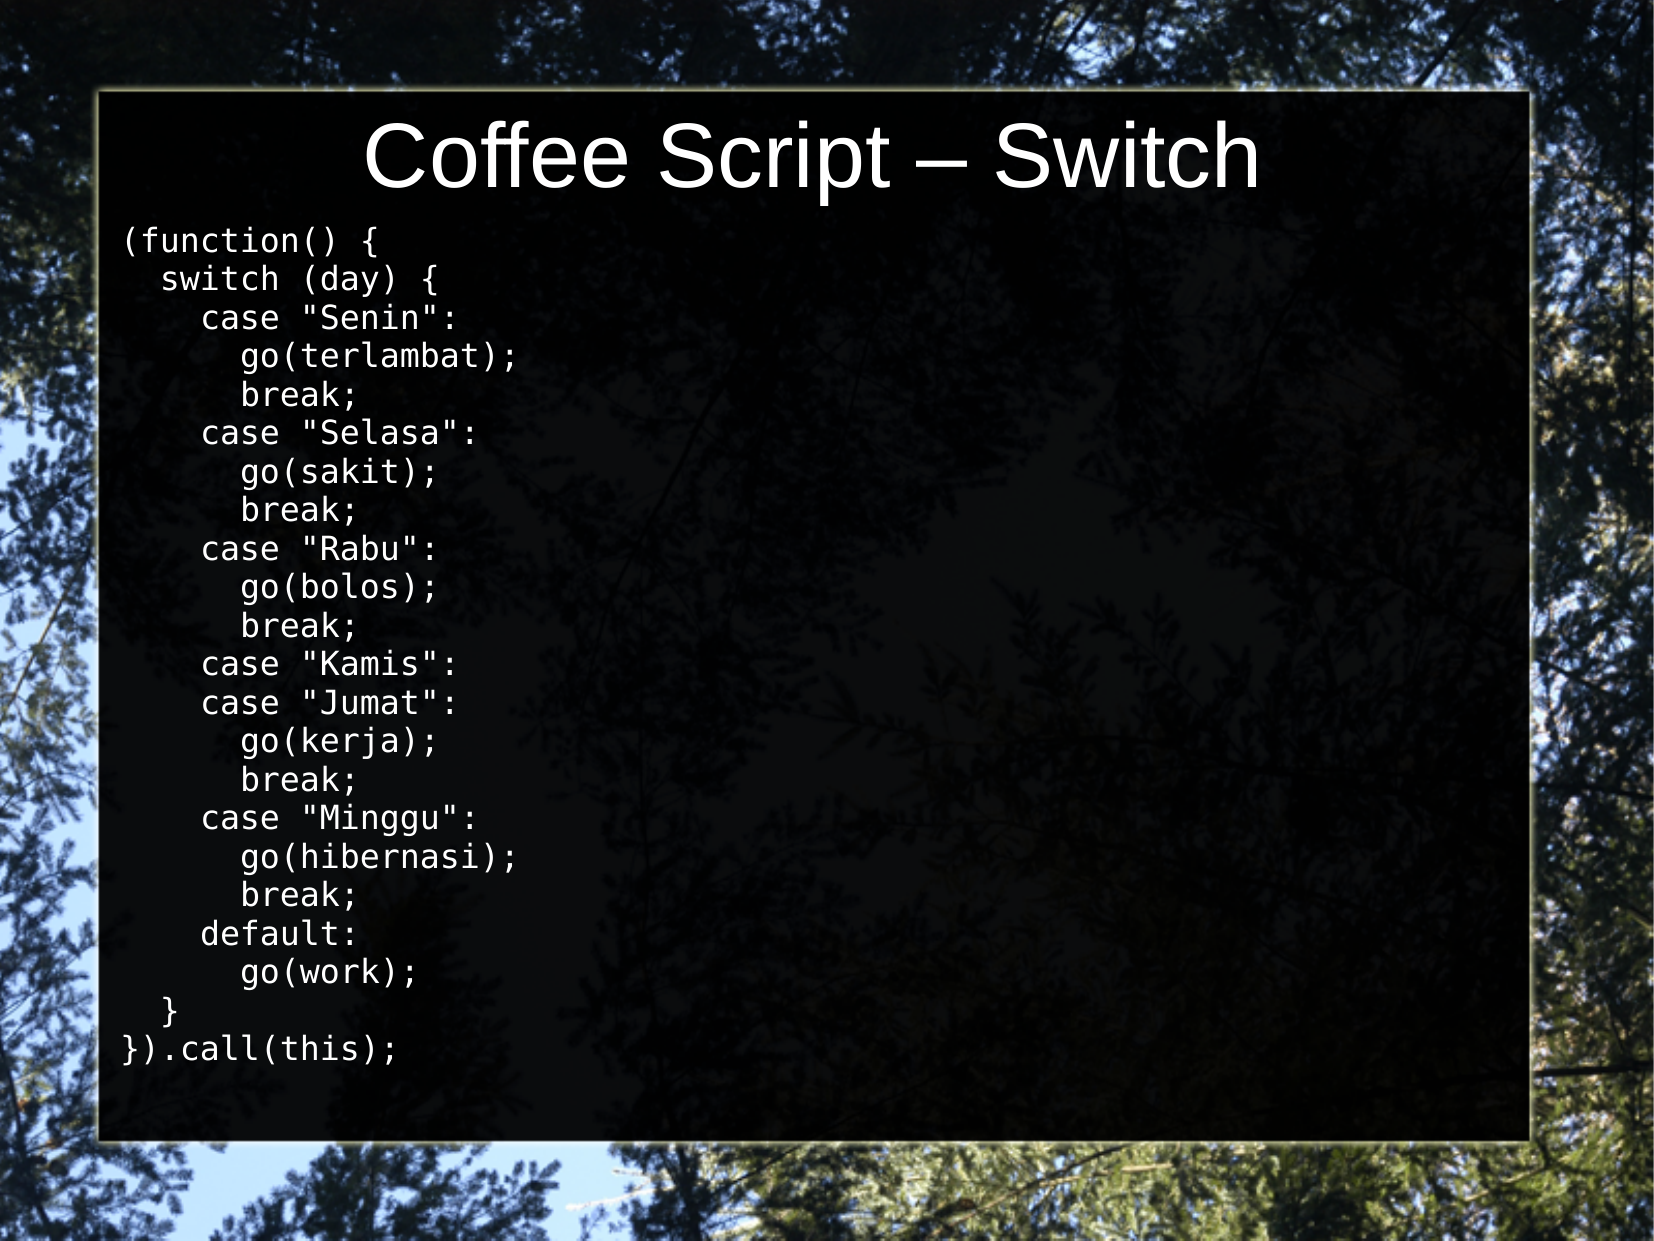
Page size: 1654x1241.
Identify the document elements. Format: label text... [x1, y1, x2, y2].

title Coffee Script – Switch [90, 72, 1537, 241]
picture [0, 0, 1654, 1241]
subtitle (function() { switch (day) { case "Senin": go(terlambat); break; case "Selasa": go(sakit); break; case "Rabu": go(bolos); break; case "Kamis": case "Jumat": go(kerja); break; case "Minggu": go(hibernasi); break; default: go(work); } }).call(this); [120, 221, 1567, 1108]
